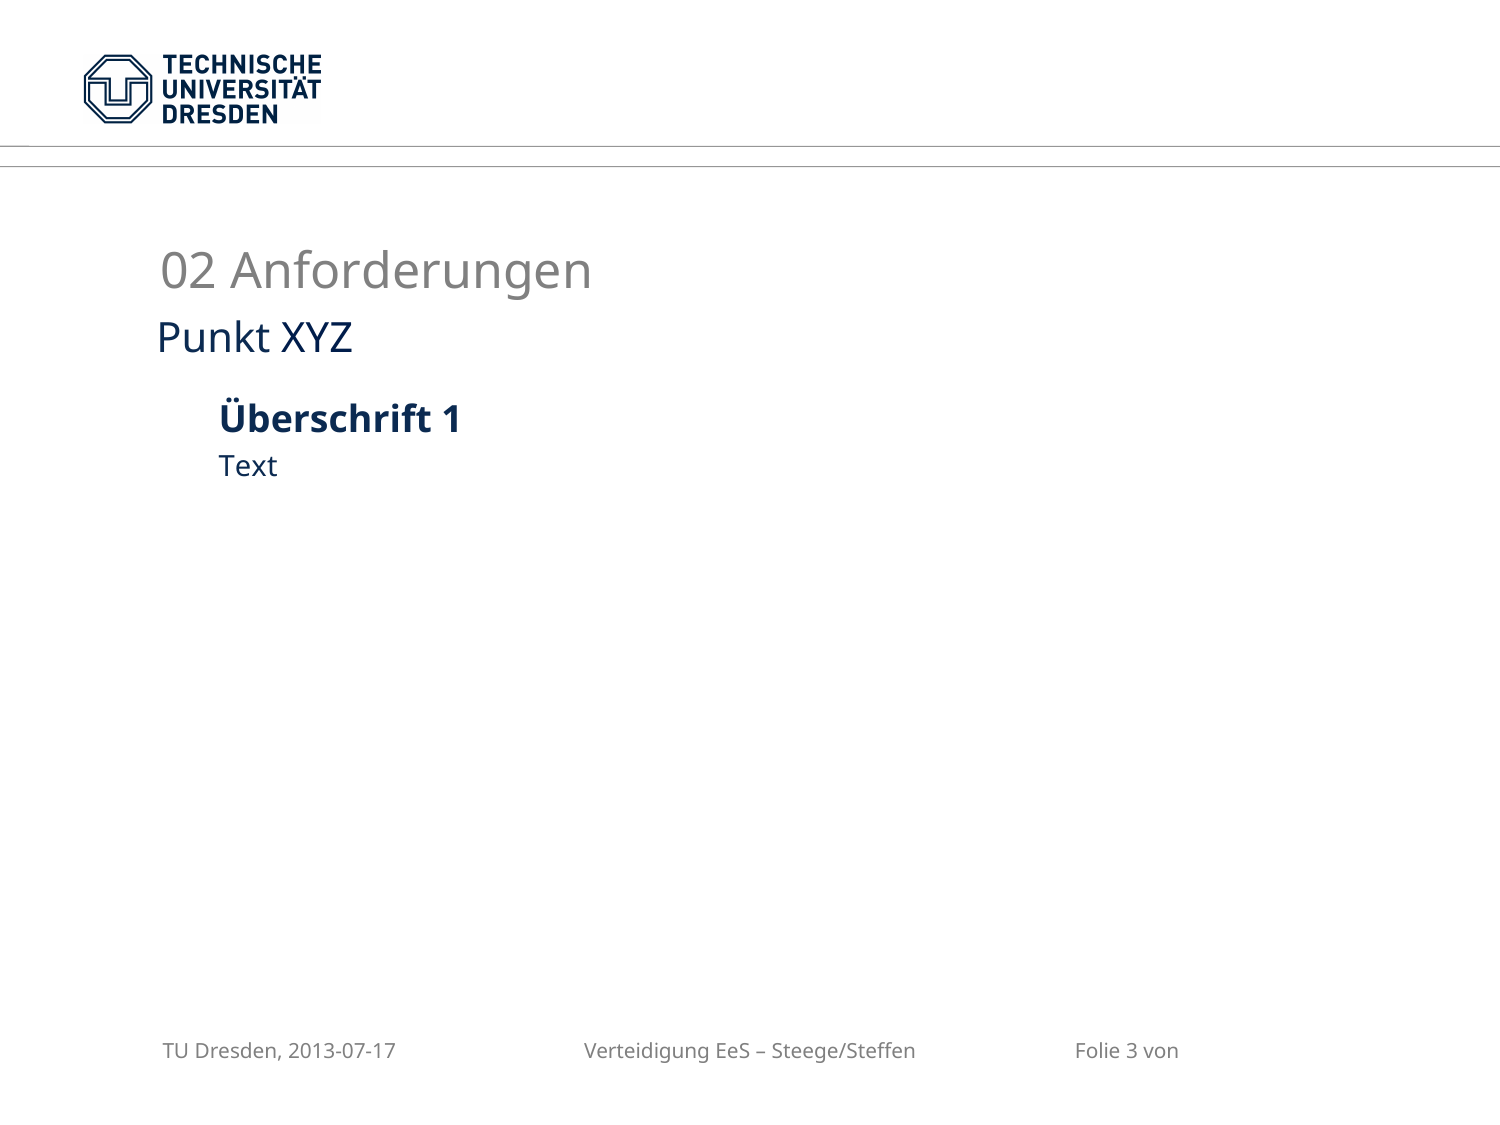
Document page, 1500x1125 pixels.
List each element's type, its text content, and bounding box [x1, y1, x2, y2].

text_box TU Dresden, 2013-07-17 [162, 1037, 500, 1082]
title 02 Anforderungen [160, 231, 1392, 307]
text_box Punkt XYZ [156, 299, 1388, 363]
text_box Folie <Nummer> von [1074, 1037, 1388, 1075]
list Überschrift 1 Text [162, 387, 1388, 491]
picture [83, 54, 321, 124]
text_box Verteidigung EeS – Steege/Steffen [512, 1037, 988, 1088]
